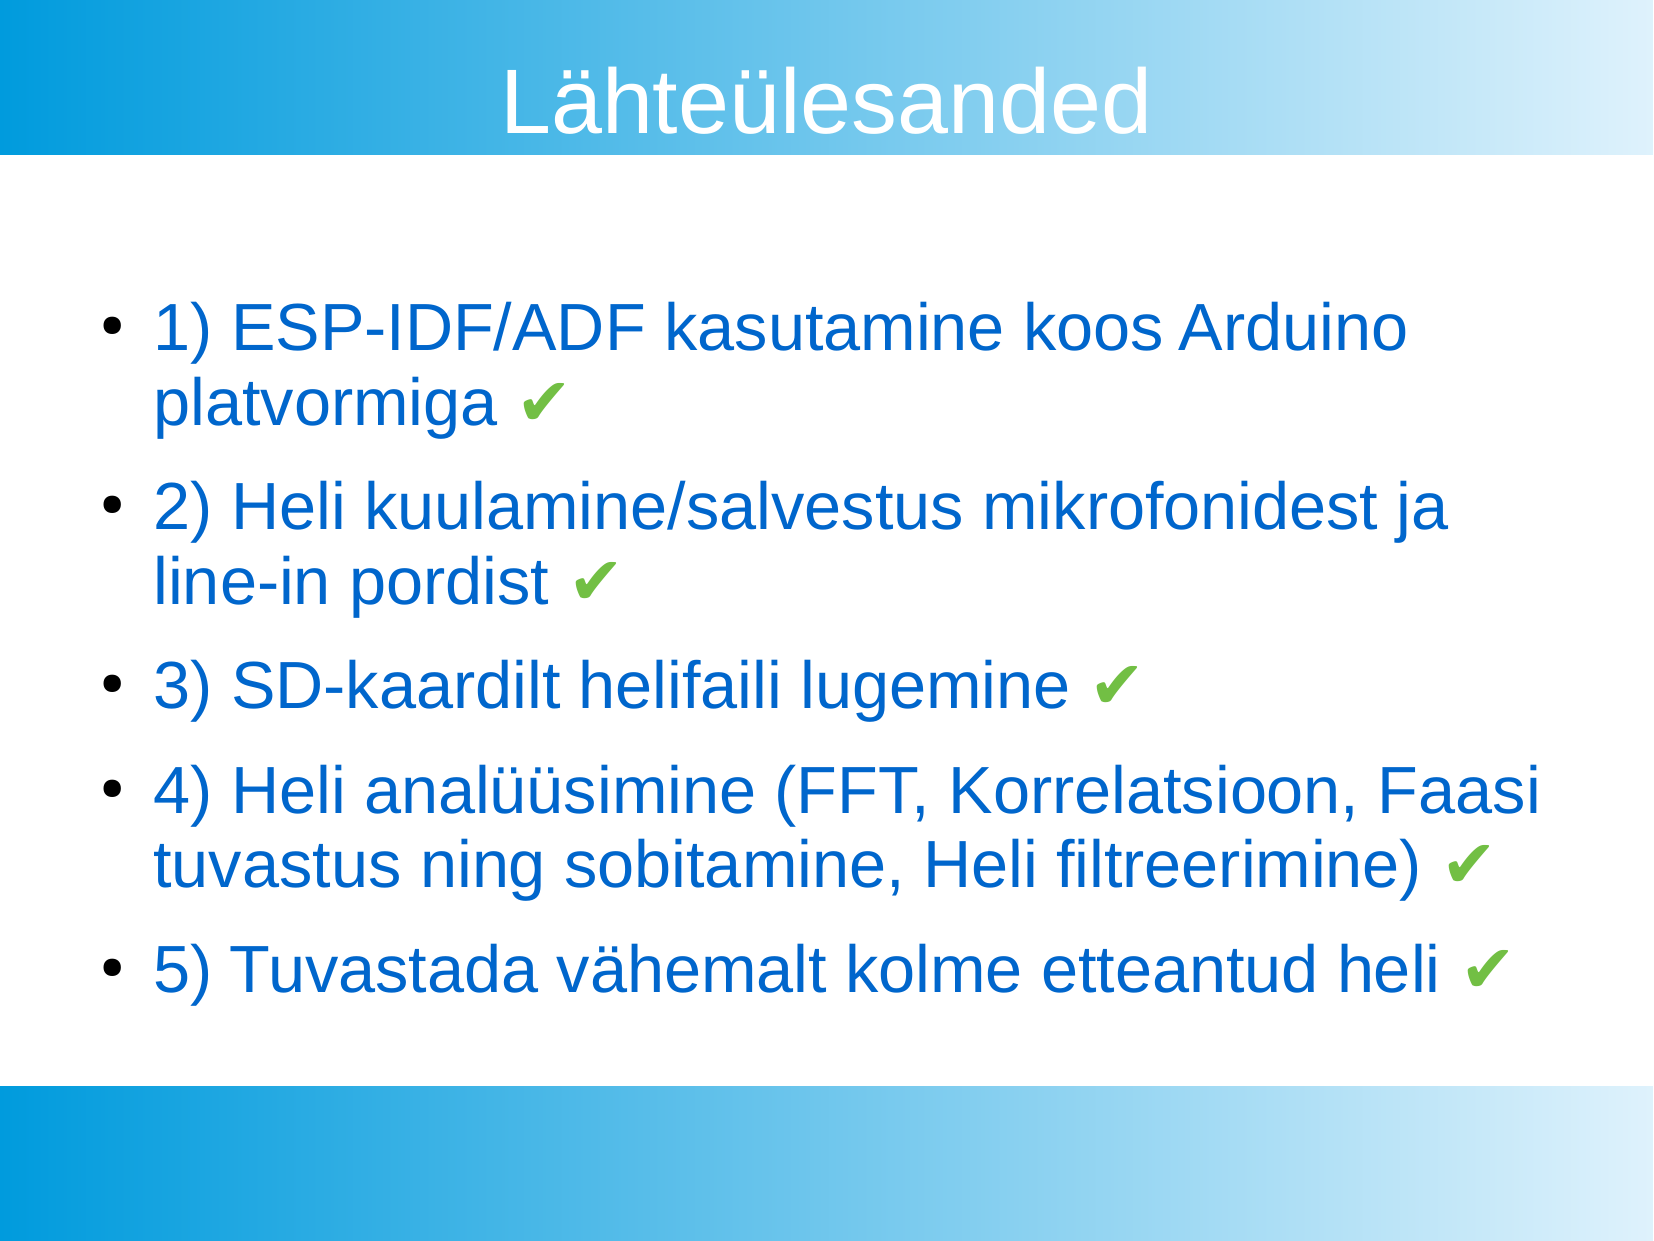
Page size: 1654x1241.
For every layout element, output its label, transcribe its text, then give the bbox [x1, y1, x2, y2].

title Lähteülesanded [82, 49, 1571, 155]
list 1) ESP-IDF/ADF kasutamine koos Arduino platvormiga ✔ 2) Heli kuulamine/salvestus mikrofonidest ja line-in pordist ✔ 3) SD-kaardilt helifaili lugemine ✔ 4) Heli analüüsimine (FFT, Korrelatsioon, Faasi tuvastus ning sobitamine, Heli filtreerimine) ✔ 5) Tuvastada vähemalt kolme etteantud heli ✔ [82, 290, 1571, 1010]
